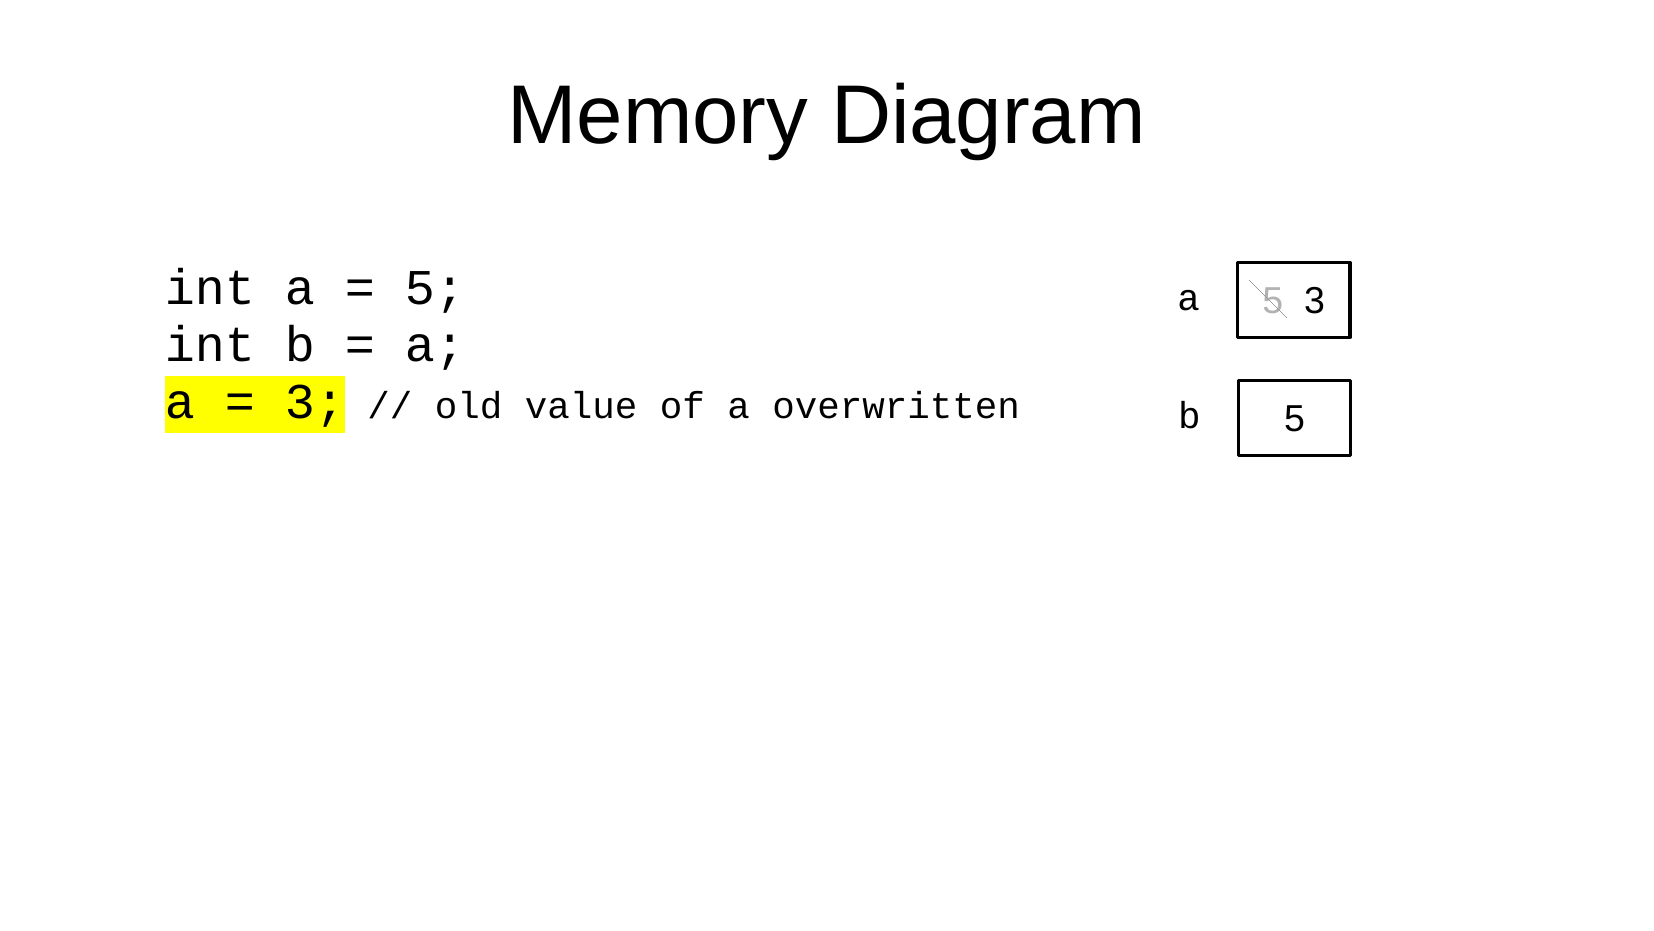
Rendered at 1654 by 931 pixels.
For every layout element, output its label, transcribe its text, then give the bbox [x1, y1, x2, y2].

text_box a [1162, 272, 1215, 330]
text_box int a = 5; int b = a; a = 3; // old value of a overwritten [150, 255, 1035, 483]
text_box b [1163, 390, 1216, 448]
text_box 5 3 [1237, 262, 1350, 338]
text_box 5 [1238, 380, 1351, 456]
title Memory Diagram [82, 37, 1571, 193]
